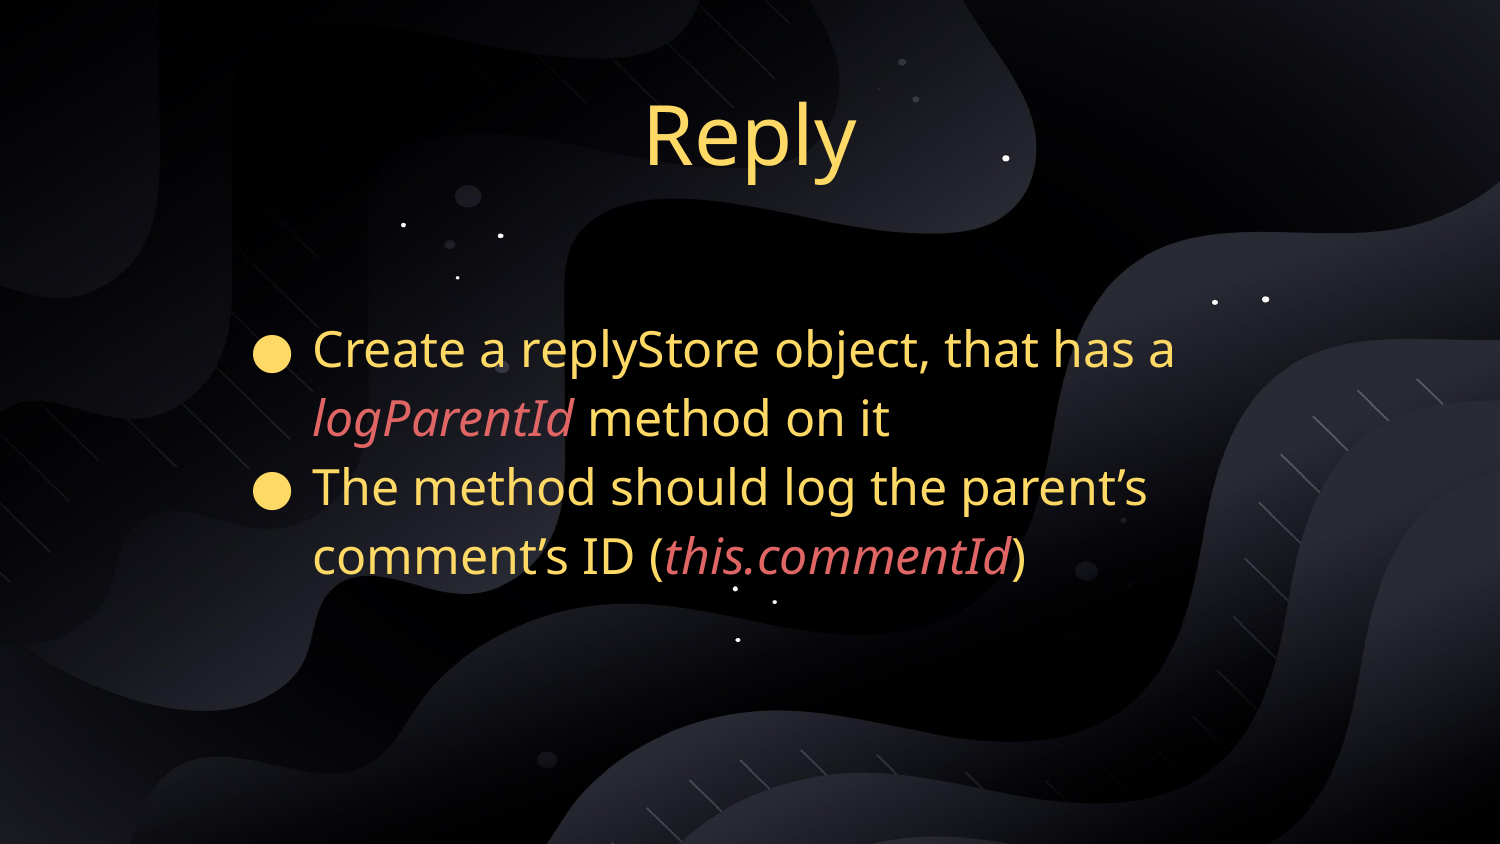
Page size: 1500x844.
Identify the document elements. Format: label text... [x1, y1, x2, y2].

title Reply [164, 73, 1336, 190]
list Create a replyStore object, that has a logParentId method on it The method should log the parent’s comment’s ID (this.commentId) [230, 304, 1270, 603]
picture [0, 0, 1500, 844]
